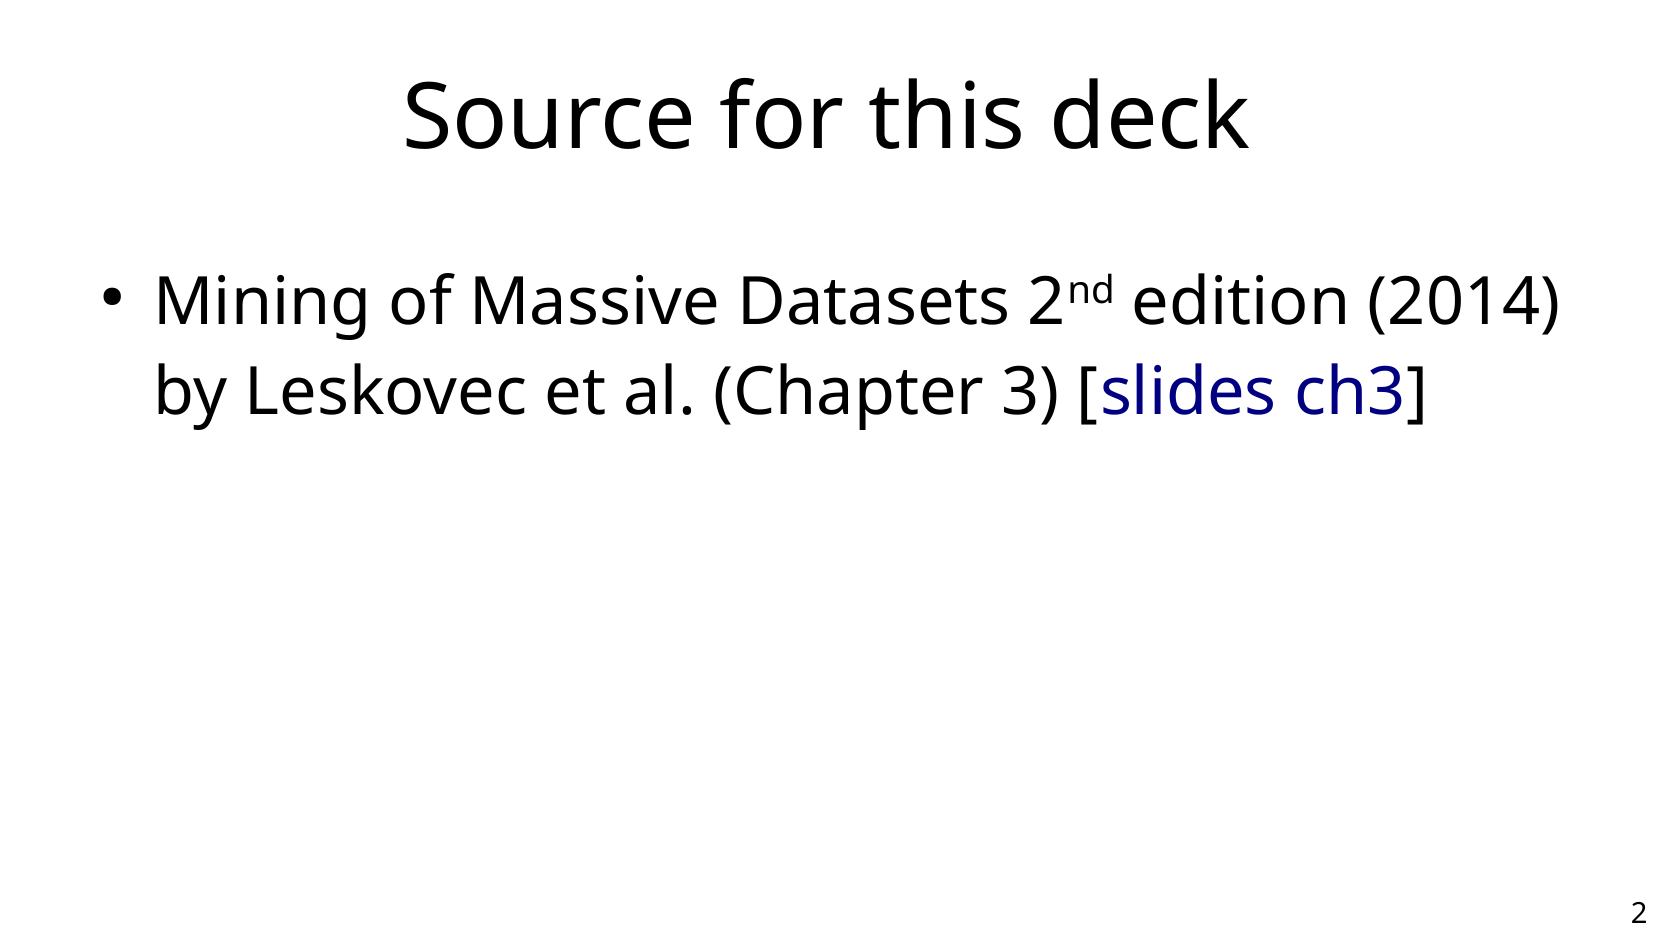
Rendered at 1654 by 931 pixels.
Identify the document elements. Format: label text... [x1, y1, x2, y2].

list Mining of Massive Datasets 2nd edition (2014) by Leskovec et al. (Chapter 3) [slides ch3] [82, 253, 1571, 793]
title Source for this deck [82, 1, 1571, 226]
